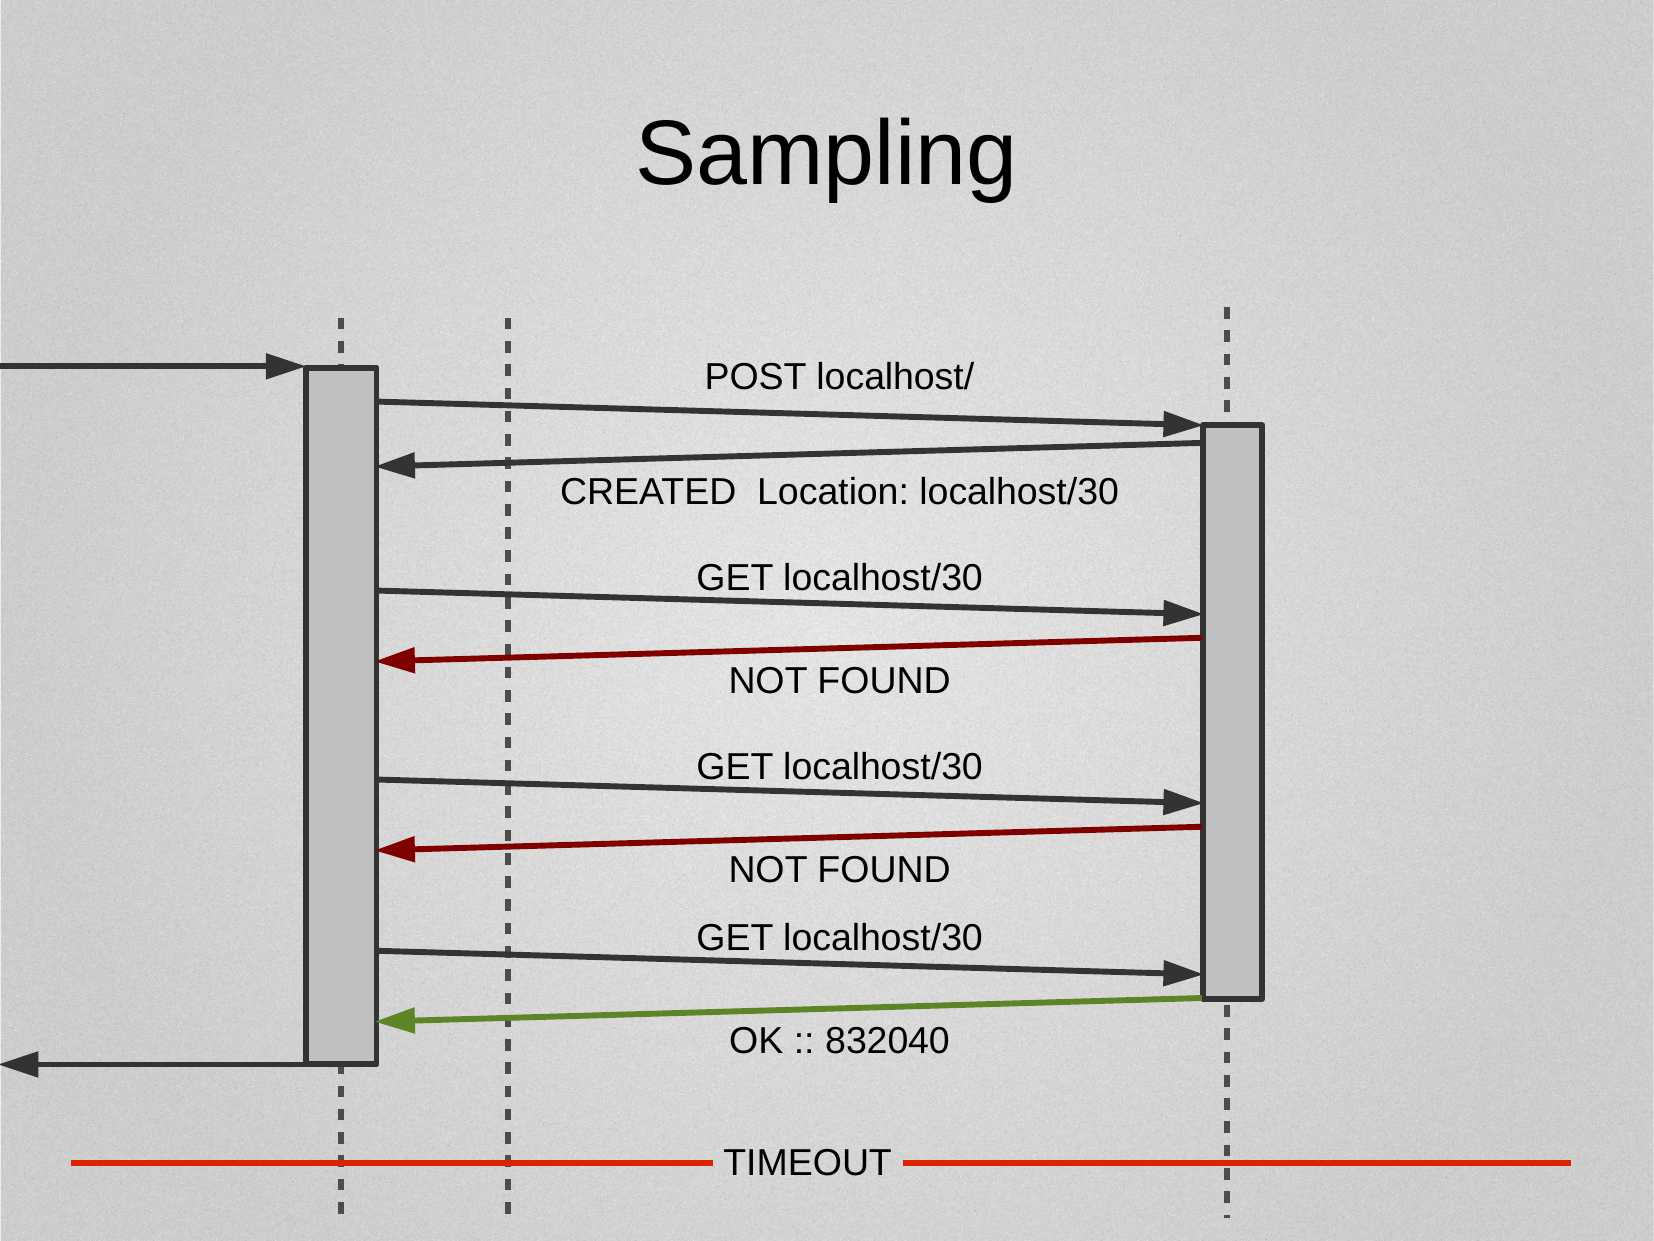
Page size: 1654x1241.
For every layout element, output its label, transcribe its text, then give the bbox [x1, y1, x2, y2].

text_box NOT FOUND [713, 840, 966, 898]
picture [0, 367, 305, 1063]
picture [377, 405, 1203, 613]
text_box GET localhost/30 [681, 909, 998, 967]
text_box GET localhost/30 [681, 738, 998, 796]
text_box POST localhost/ [689, 348, 990, 406]
picture [0, 0, 1654, 1241]
text_box GET localhost/30 [681, 549, 998, 607]
text_box NOT FOUND [713, 651, 966, 709]
picture [377, 594, 1203, 802]
text_box OK :: 832040 [714, 1012, 965, 1069]
text_box CREATED Location: localhost/30 [545, 462, 1134, 520]
picture [377, 783, 1203, 973]
text_box TIMEOUT [708, 1133, 922, 1191]
text_box [305, 367, 377, 1065]
title Sampling [82, 49, 1571, 257]
text_box [1203, 425, 1263, 1000]
